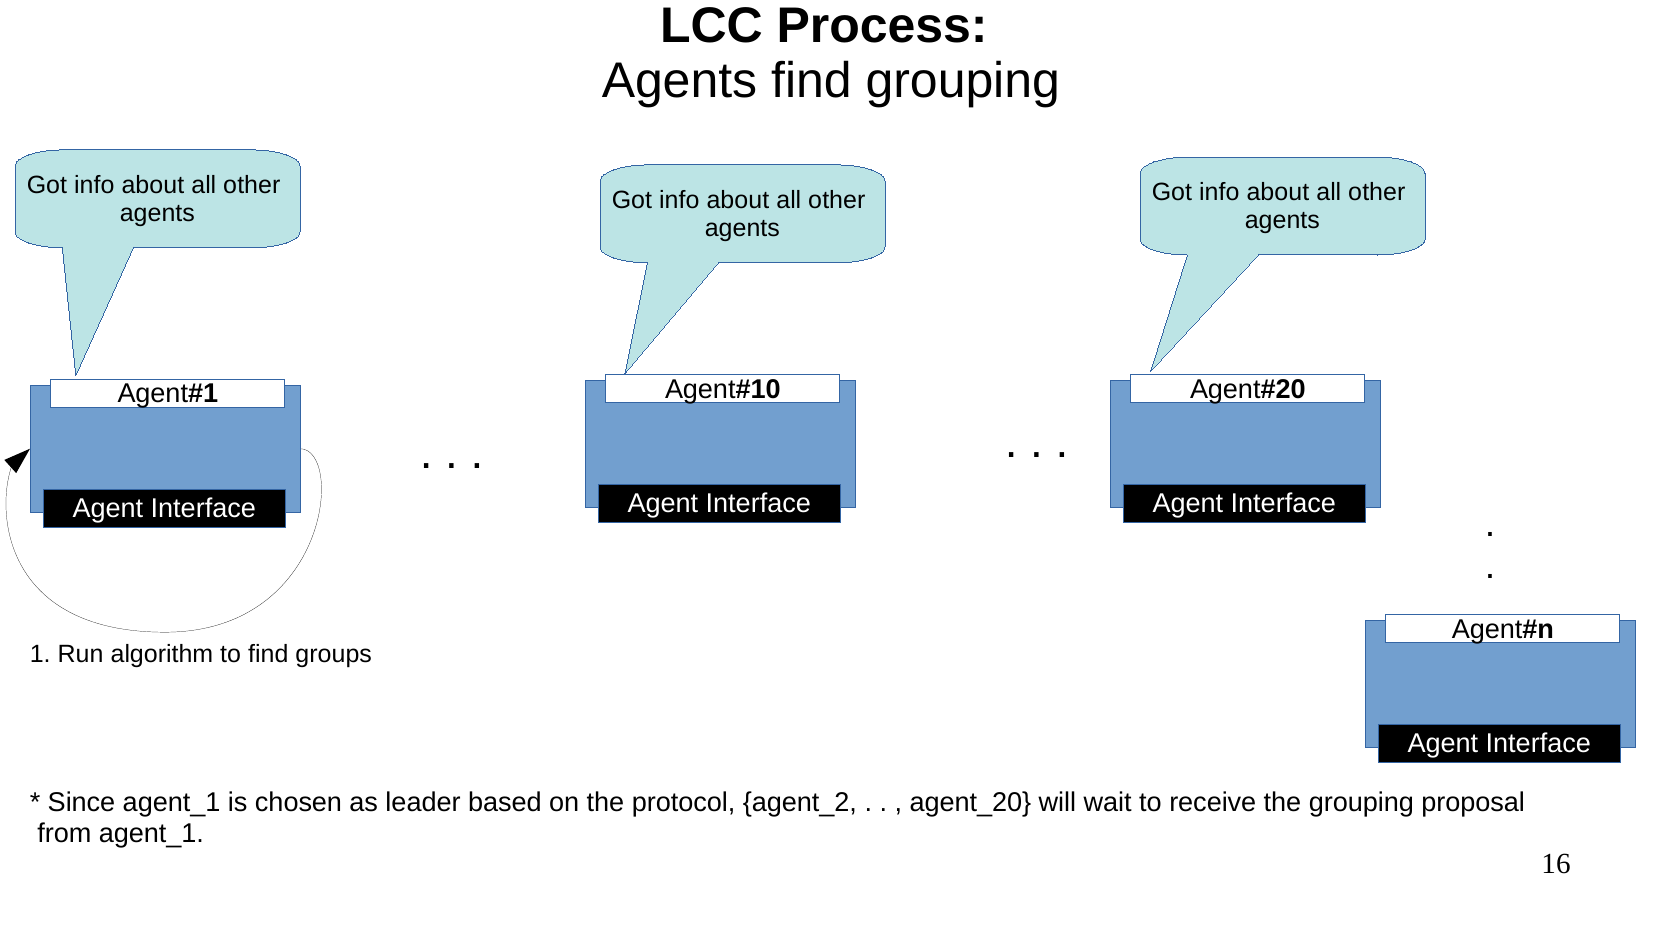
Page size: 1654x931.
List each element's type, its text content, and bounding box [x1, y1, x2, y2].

text_box 1. Run algorithm to find groups [15, 632, 388, 676]
text_box [1110, 380, 1381, 508]
text_box . . [1470, 495, 1511, 594]
title LCC Process: Agents find grouping [86, 0, 1576, 109]
text_box Got info about all other agents [1140, 157, 1426, 372]
text_box * Since agent_1 is chosen as leader based on the protocol, {agent_2, . . , agent_20} will wait to receive the grouping proposal from agent_1. [15, 780, 1608, 856]
text_box . . . [990, 408, 1096, 496]
text_box . . . [405, 420, 511, 507]
text_box Agent#1 [50, 379, 285, 408]
text_box Agent#n [1385, 614, 1620, 643]
text_box Agent Interface [1378, 724, 1621, 763]
text_box Got info about all other agents [600, 164, 886, 374]
text_box [585, 380, 856, 508]
text_box Agent#10 [605, 374, 840, 403]
text_box Got info about all other agents [15, 149, 301, 376]
text_box Agent Interface [43, 489, 286, 528]
text_box Agent Interface [1123, 484, 1366, 523]
text_box [30, 385, 301, 513]
text_box [1365, 620, 1636, 748]
text_box Agent#20 [1130, 374, 1365, 403]
text_box Agent Interface [598, 484, 841, 523]
